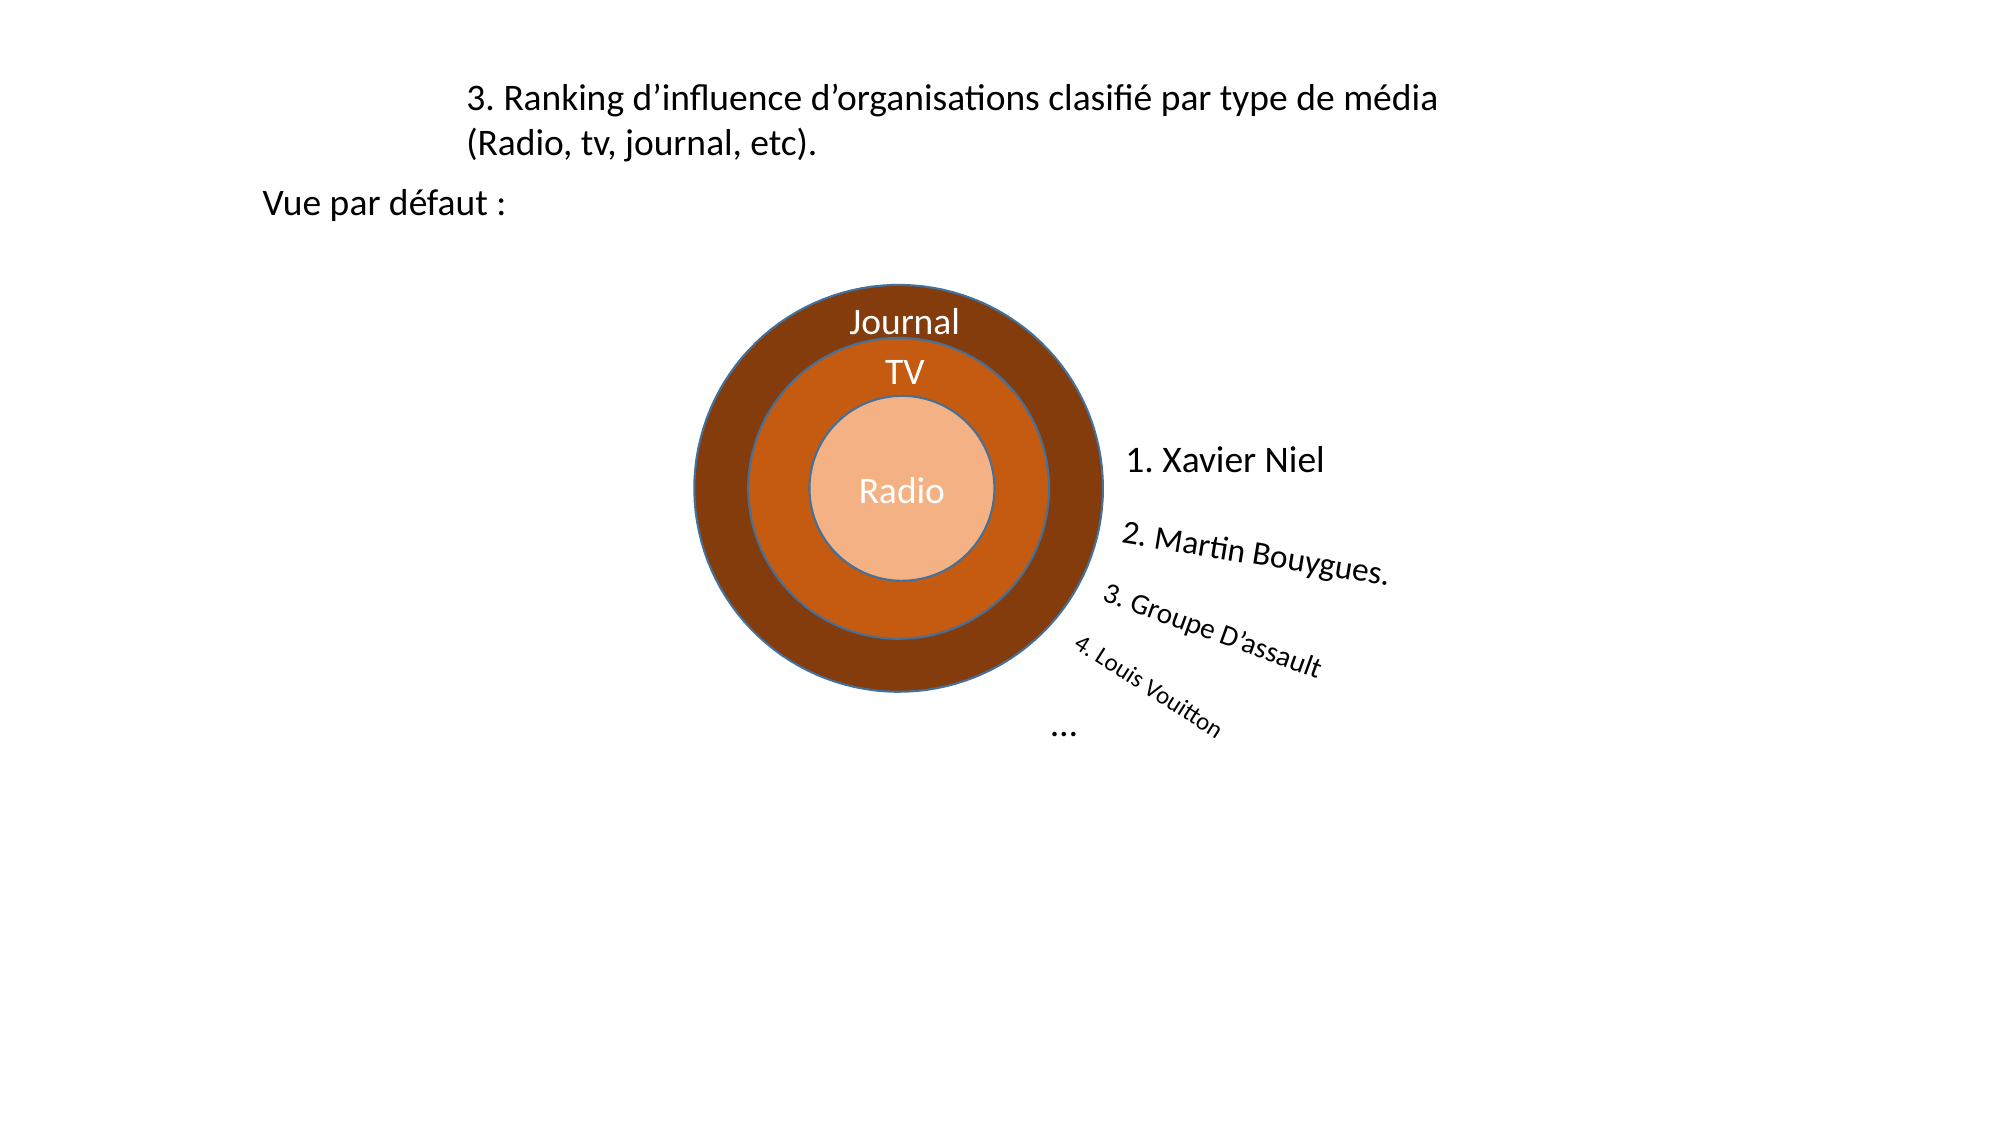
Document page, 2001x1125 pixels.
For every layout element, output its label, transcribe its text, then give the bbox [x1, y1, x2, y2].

text_box 1. Xavier Niel [1110, 427, 1468, 489]
text_box TV [869, 351, 965, 400]
text_box Journal [834, 289, 995, 351]
text_box 3. Groupe D’assault [1082, 561, 1436, 732]
text_box … [1036, 691, 1103, 753]
text_box Vue par défaut : [247, 170, 726, 232]
text_box [858, 284, 940, 289]
text_box [694, 295, 1103, 692]
text_box 2. Martin Bouygues. [1103, 500, 1466, 613]
text_box 3. Ranking d’influence d’organisations clasifié par type de média (Radio, tv, journal, etc). [451, 64, 1477, 171]
text_box 4. Louis Vouitton [1053, 612, 1379, 843]
text_box Radio [809, 400, 995, 581]
